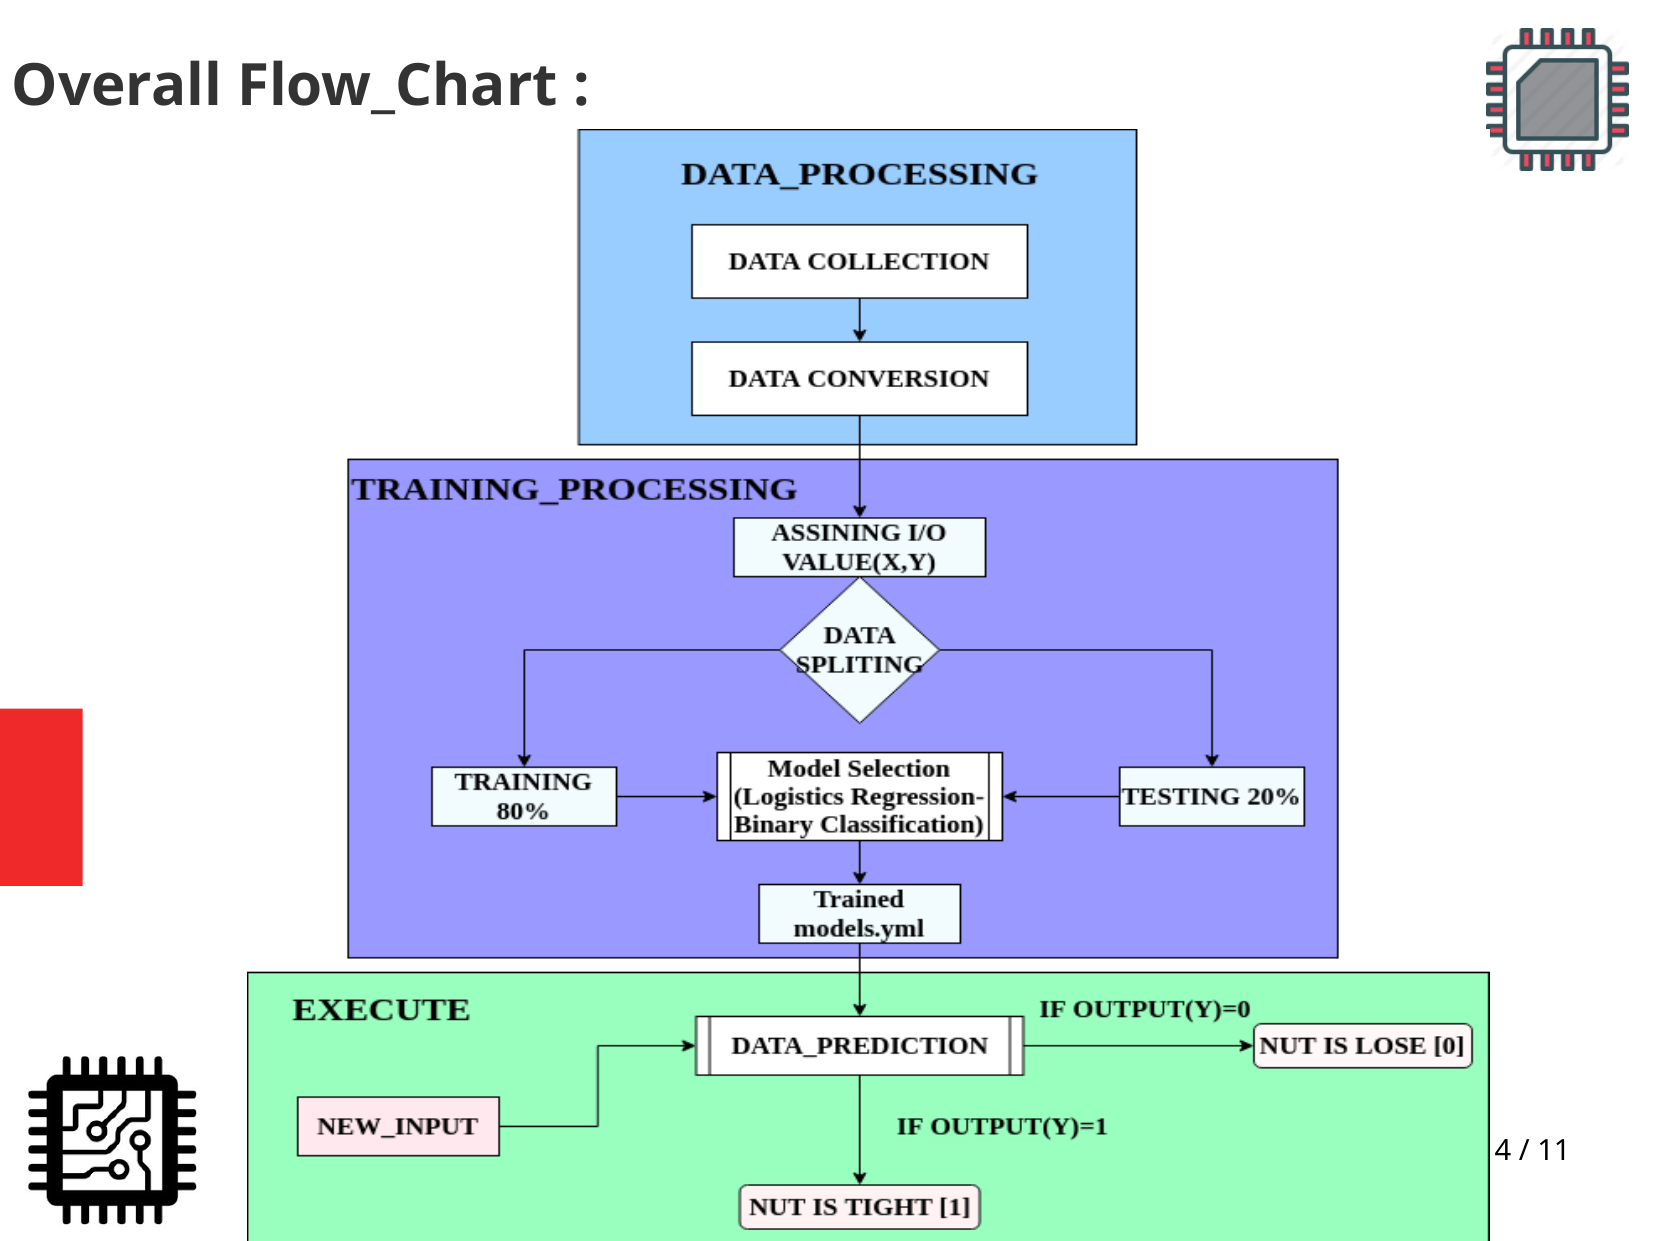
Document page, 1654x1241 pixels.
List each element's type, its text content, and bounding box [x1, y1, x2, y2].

title Overall Flow_Chart : [11, 0, 1418, 201]
picture [247, 28, 1629, 1241]
picture [11, 1039, 213, 1241]
